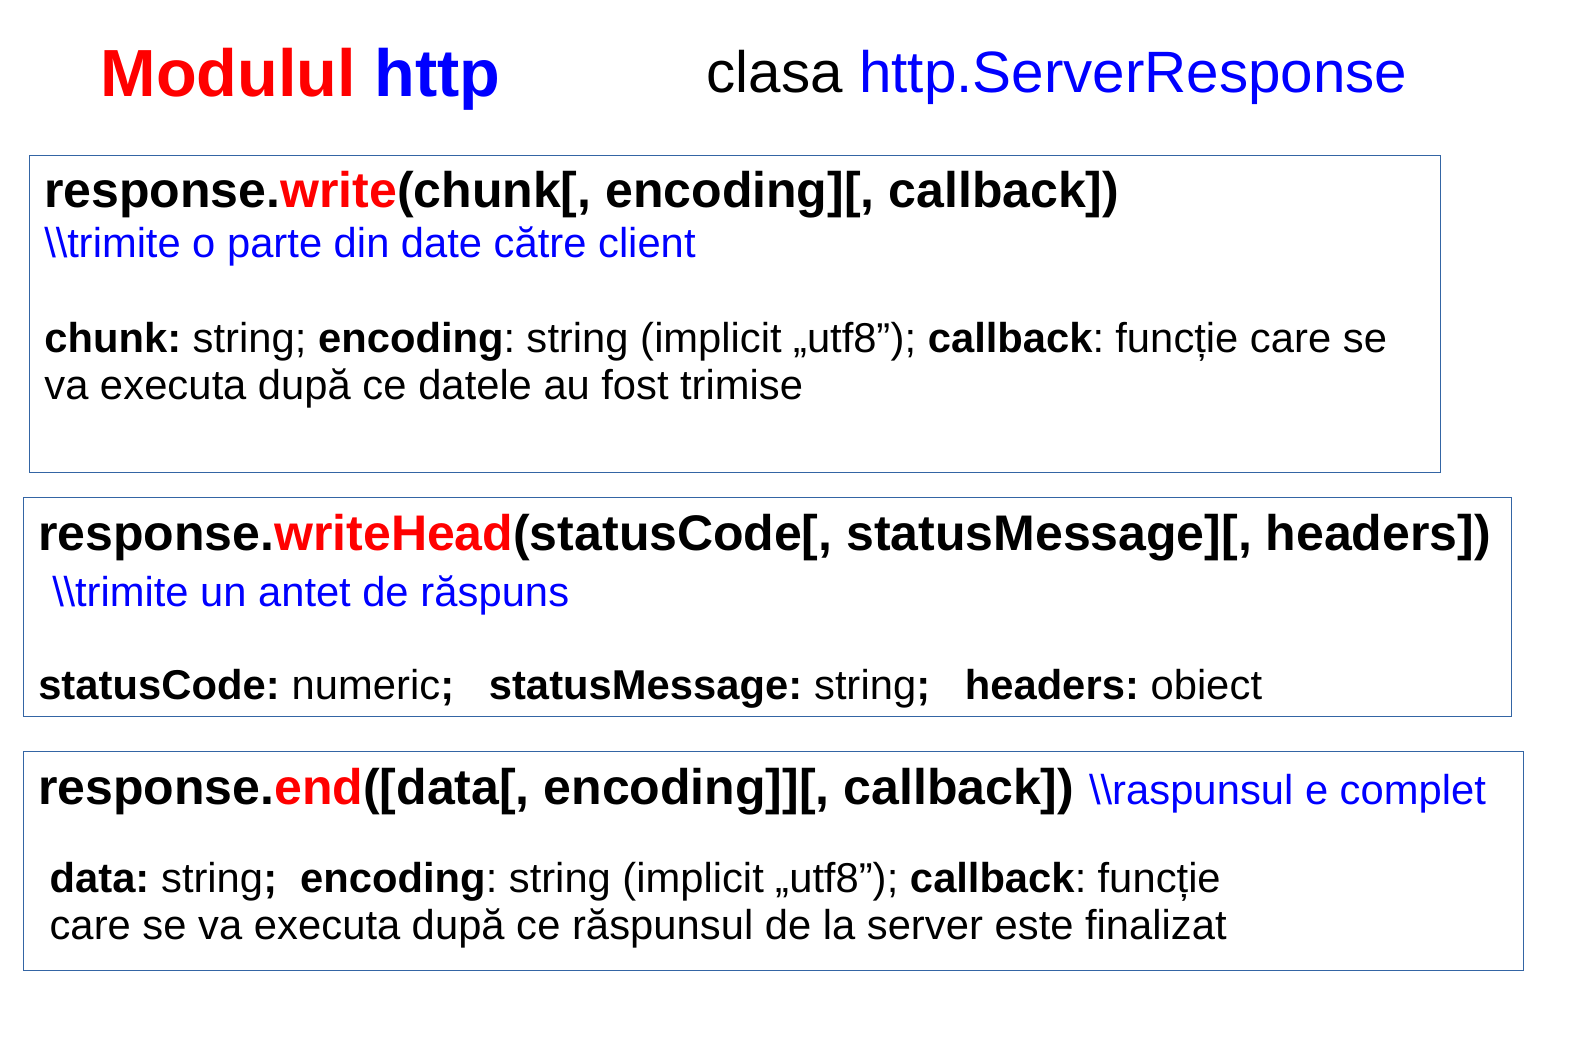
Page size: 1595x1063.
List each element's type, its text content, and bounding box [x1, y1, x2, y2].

text_box response.write(chunk[, encoding][, callback]) \\trimite o parte din date către client chunk: string; encoding: string (implicit „utf8”); callback: funcție care se va executa după ce datele au fost trimise [29, 155, 1441, 473]
text_box Modulul http [67, 29, 1458, 170]
text_box response.end([data[, encoding]][, callback]) \\raspunsul e complet [23, 751, 1524, 971]
text_box response.writeHead(statusCode[, statusMessage][, headers]) \\trimite un antet de răspuns statusCode: numeric; statusMessage: string; headers: obiect [23, 497, 1512, 717]
text_box clasa http.ServerResponse [691, 32, 1423, 178]
text_box data: string; encoding: string (implicit „utf8”); callback: funcție care se va executa după ce răspunsul de la server este finalizat [34, 847, 1289, 1003]
